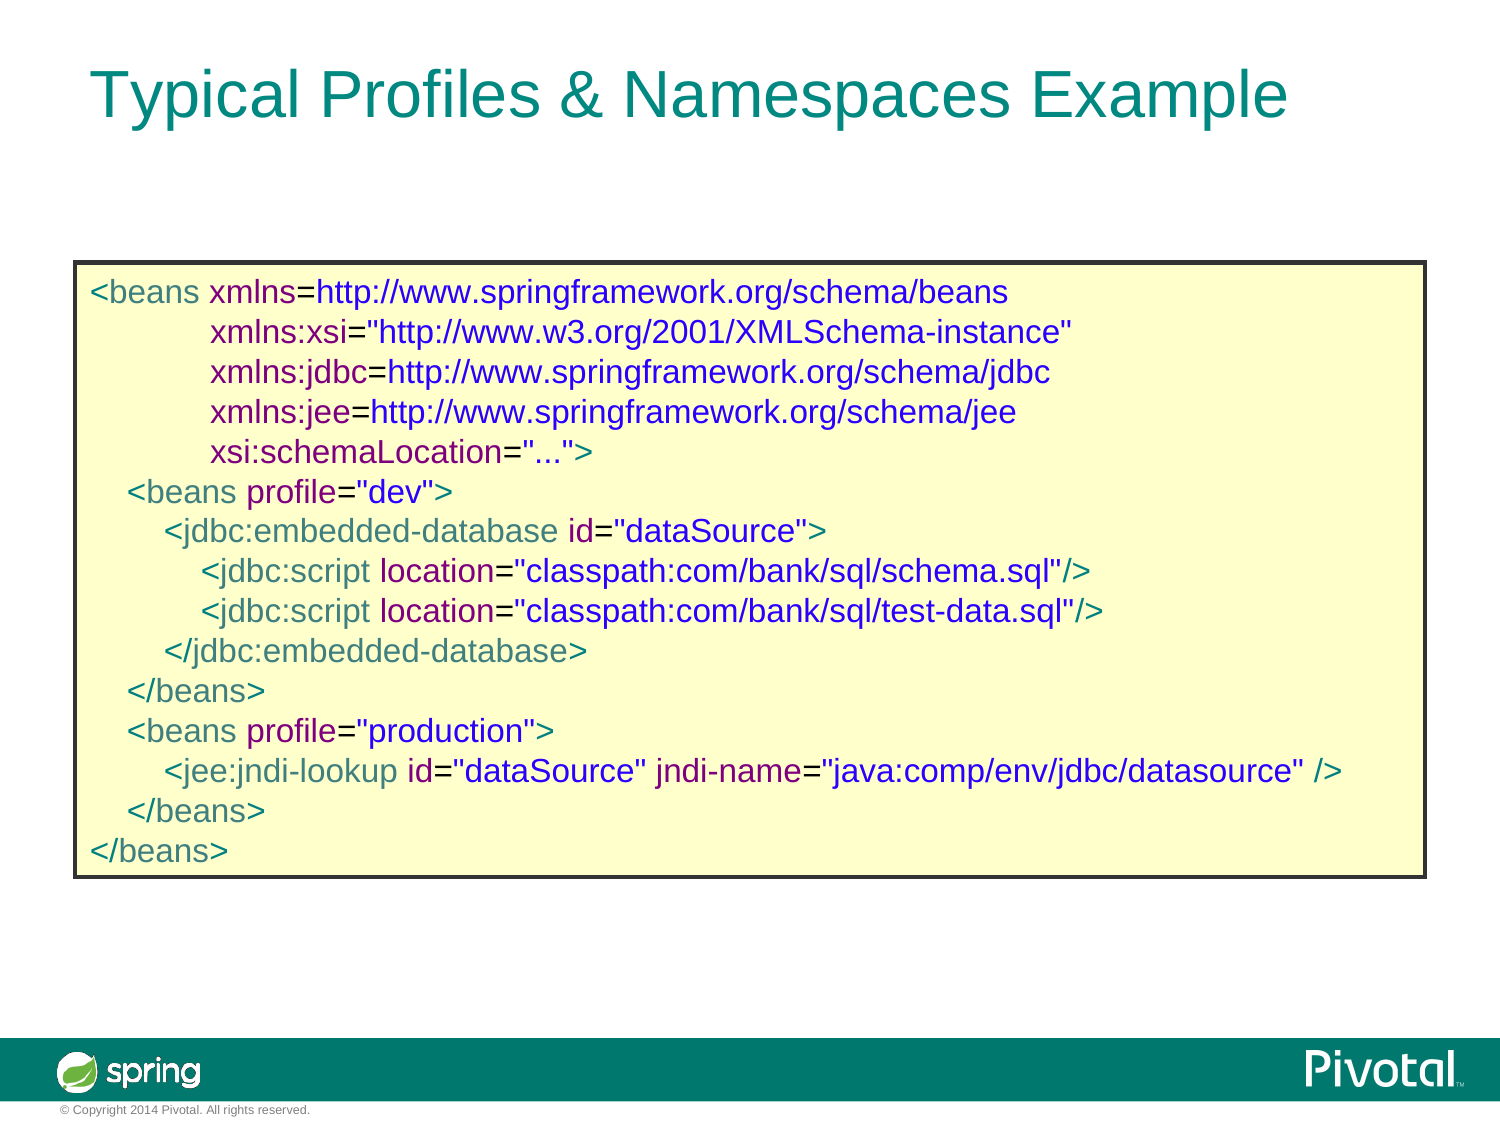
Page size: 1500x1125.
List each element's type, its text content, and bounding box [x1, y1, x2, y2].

title Typical Profiles & Namespaces Example [75, 37, 1426, 225]
picture [32, 1041, 210, 1103]
text_box <beans xmlns=http://www.springframework.org/schema/beans xmlns:xsi="http://www.w3.org/2001/XMLSchema-instance" xmlns:jdbc=http://www.springframework.org/schema/jdbc xmlns:jee=http://www.springframework.org/schema/jee xsi:schemaLocation="..."> <beans profile="dev"> <jdbc:embedded-database id="dataSource"> <jdbc:script location="classpath:com/bank/sql/schema.sql"/> <jdbc:script location="classpath:com/bank/sql/test-data.sql"/> </jdbc:embedded-database> </beans> <beans profile="production"> <jee:jndi-lookup id="dataSource" jndi-name="java:comp/env/jdbc/datasource" /> </beans> </beans> [75, 262, 1426, 877]
picture [1306, 1050, 1464, 1087]
